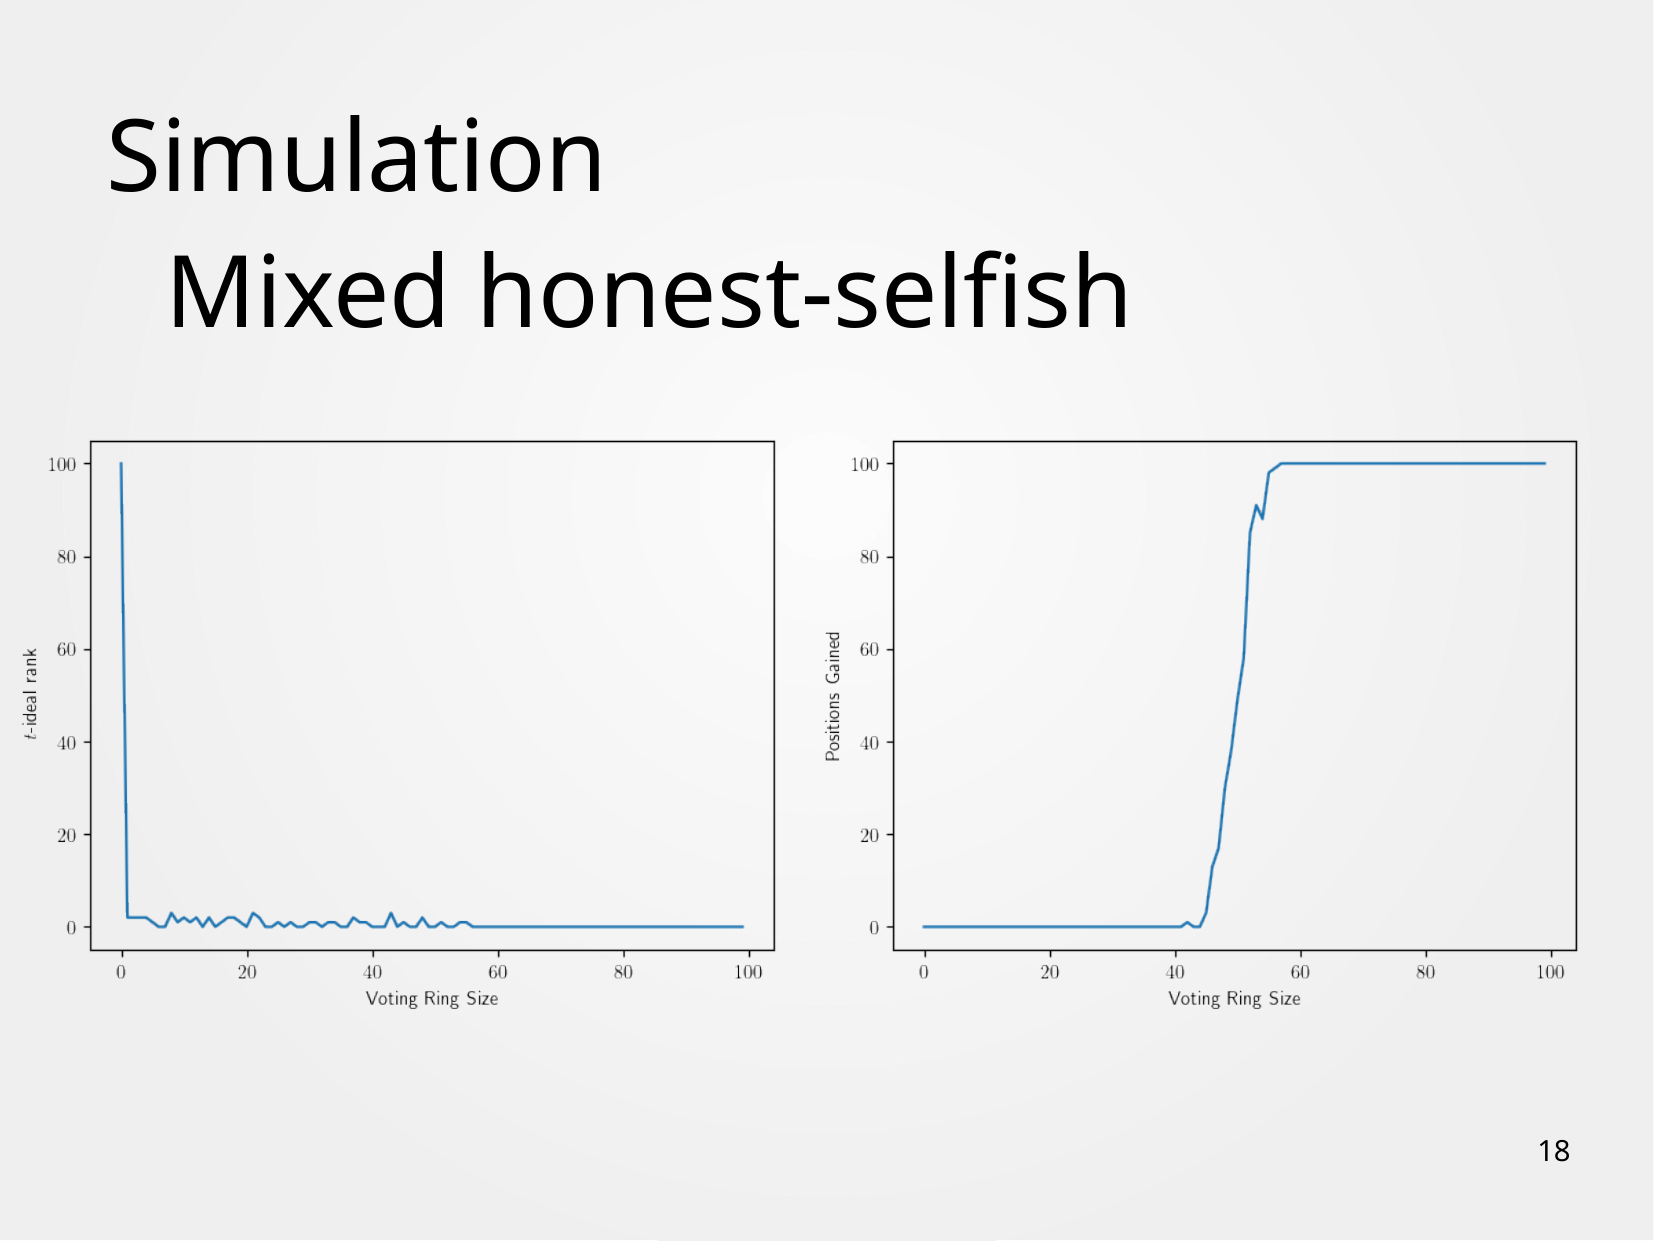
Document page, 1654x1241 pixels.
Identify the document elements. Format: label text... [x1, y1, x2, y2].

picture [0, 361, 1654, 1023]
title Simulation Mixed honest-selfish [106, 124, 1586, 358]
